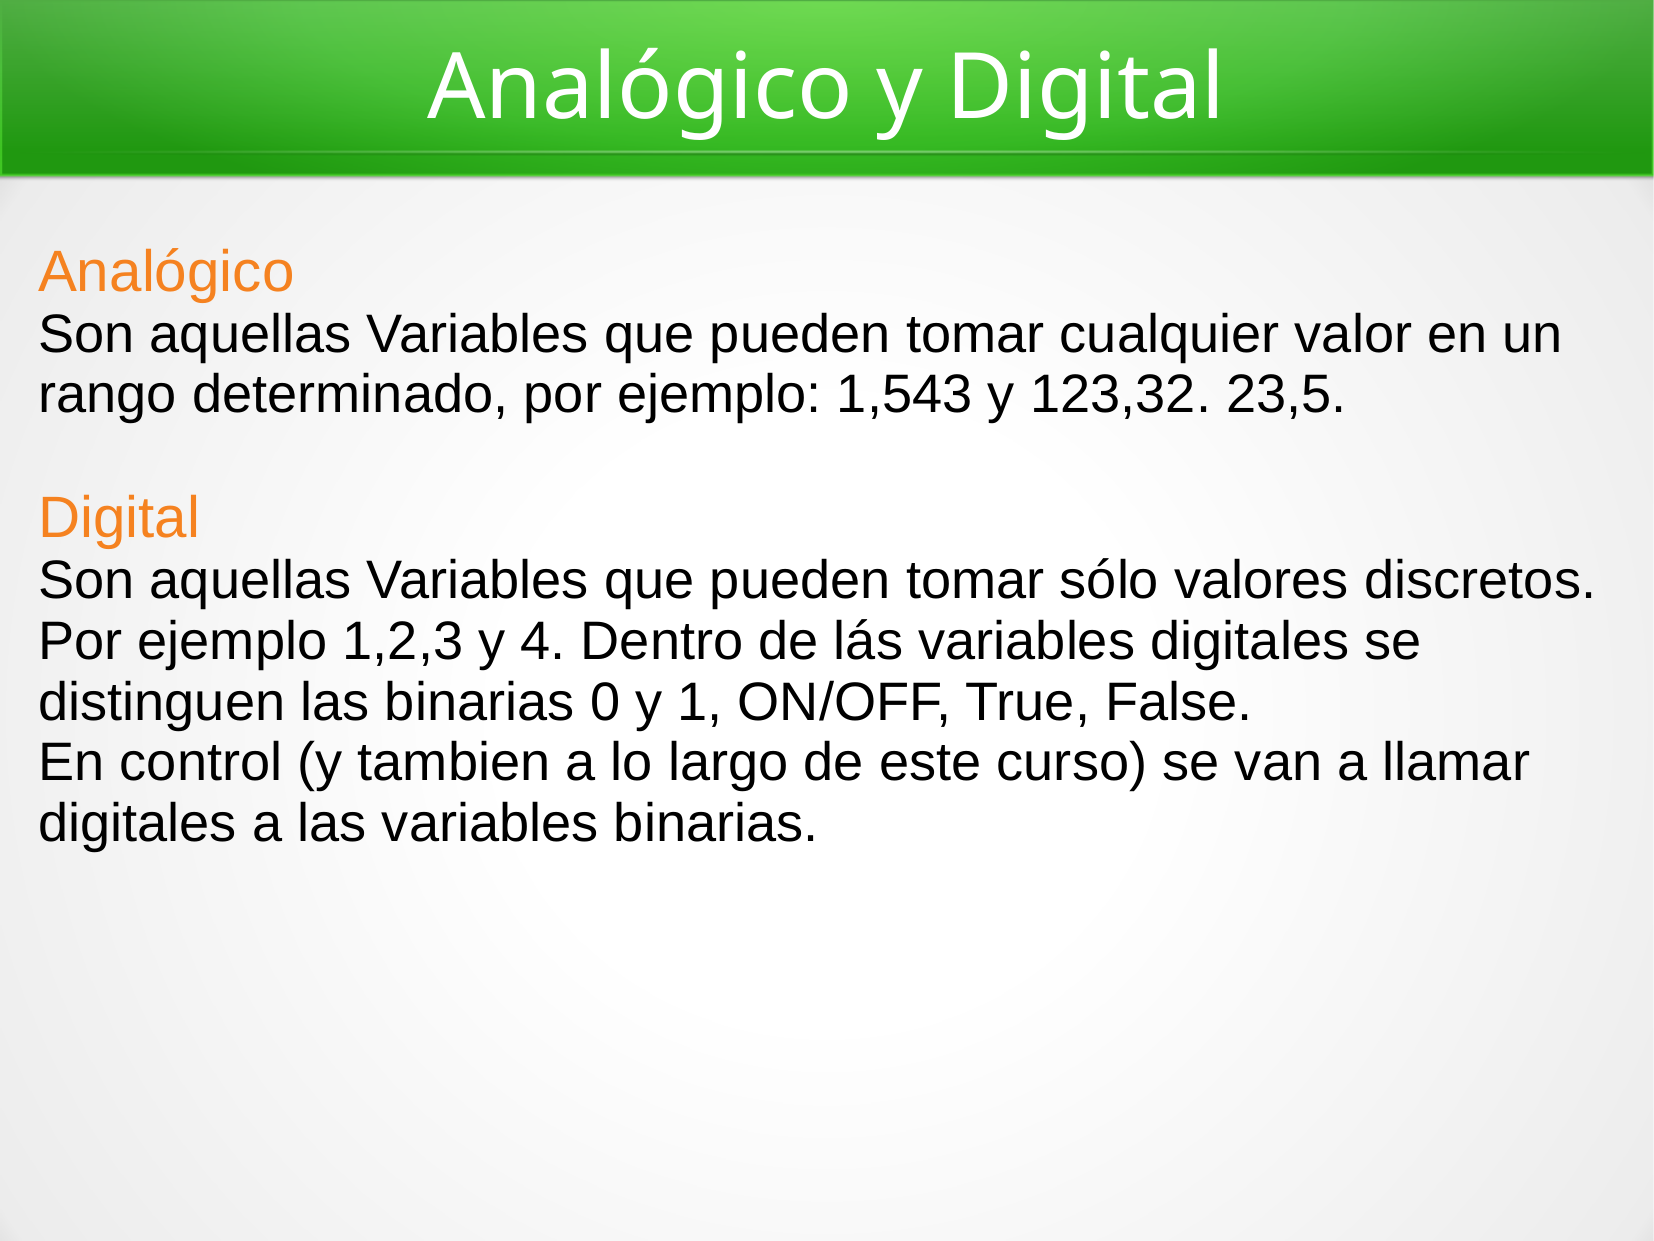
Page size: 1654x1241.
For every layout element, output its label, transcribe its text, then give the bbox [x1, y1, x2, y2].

picture [0, 0, 1654, 1241]
title Analógico y Digital [82, 11, 1571, 154]
text_box Analógico Son aquellas Variables que pueden tomar cualquier valor en un rango determinado, por ejemplo: 1,543 y 123,32. 23,5. Digital Son aquellas Variables que pueden tomar sólo valores discretos. Por ejemplo 1,2,3 y 4. Dentro de lás variables digitales se distinguen las binarias 0 y 1, ON/OFF, True, False. En control (y tambien a lo largo de este curso) se van a llamar digitales a las variables binarias. [23, 188, 1654, 1200]
